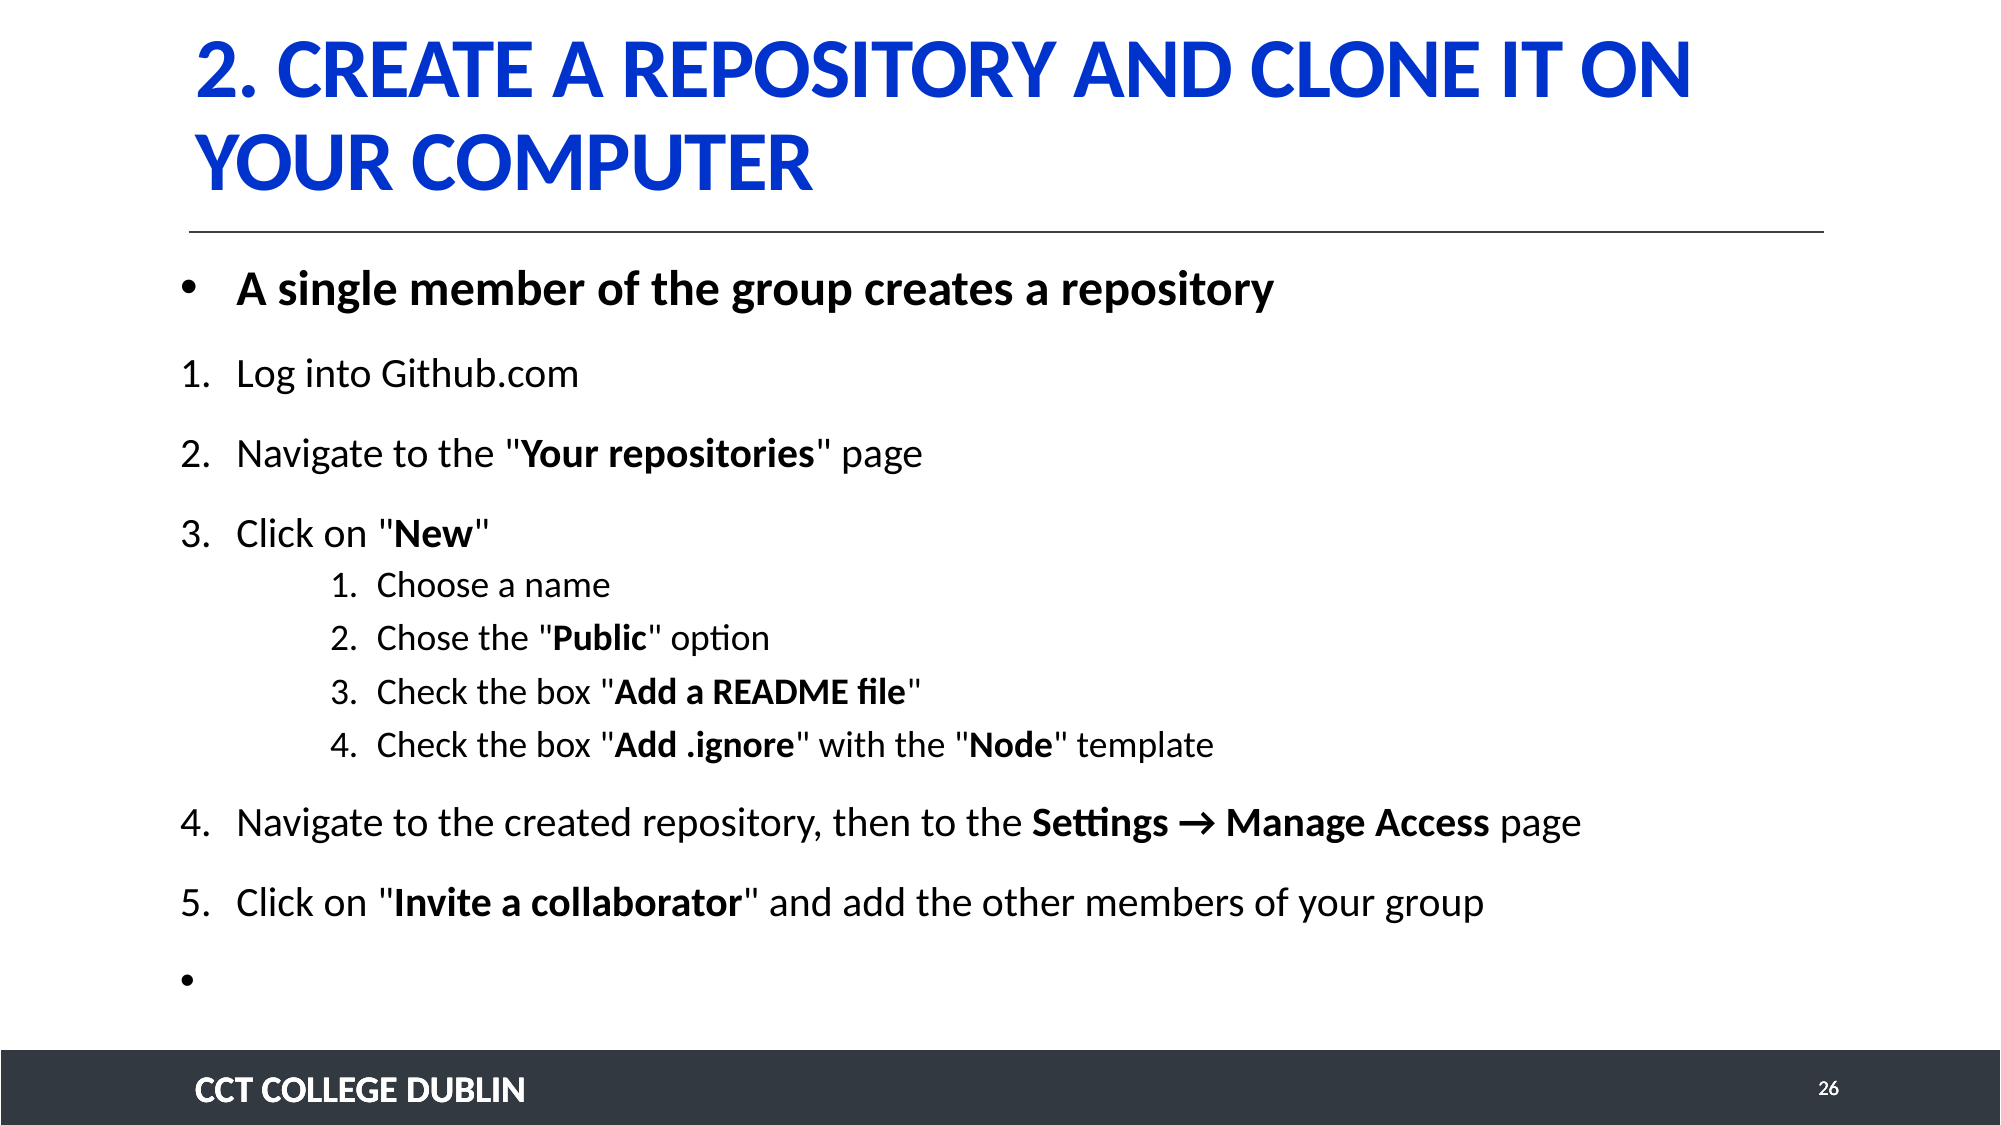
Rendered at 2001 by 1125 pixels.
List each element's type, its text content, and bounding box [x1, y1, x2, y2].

list A single member of the group creates a repository Log into Github.com Navigate to the "Your repositories" page Click on "New" Choose a name Chose the "Public" option Check the box "Add a README file" Check the box "Add .ignore" with the "Node" template Navigate to the created repository, then to the Settings → Manage Access page Click on "Invite a collaborator" and add the other members of your group [180, 242, 1831, 1038]
text_box CCT COLLEGE DUBLIN [180, 1057, 1299, 1118]
title 2. CREATE A REPOSITORY AND CLONE IT ON YOUR COMPUTER [180, 13, 1831, 217]
text_box [1803, 1057, 1932, 1118]
